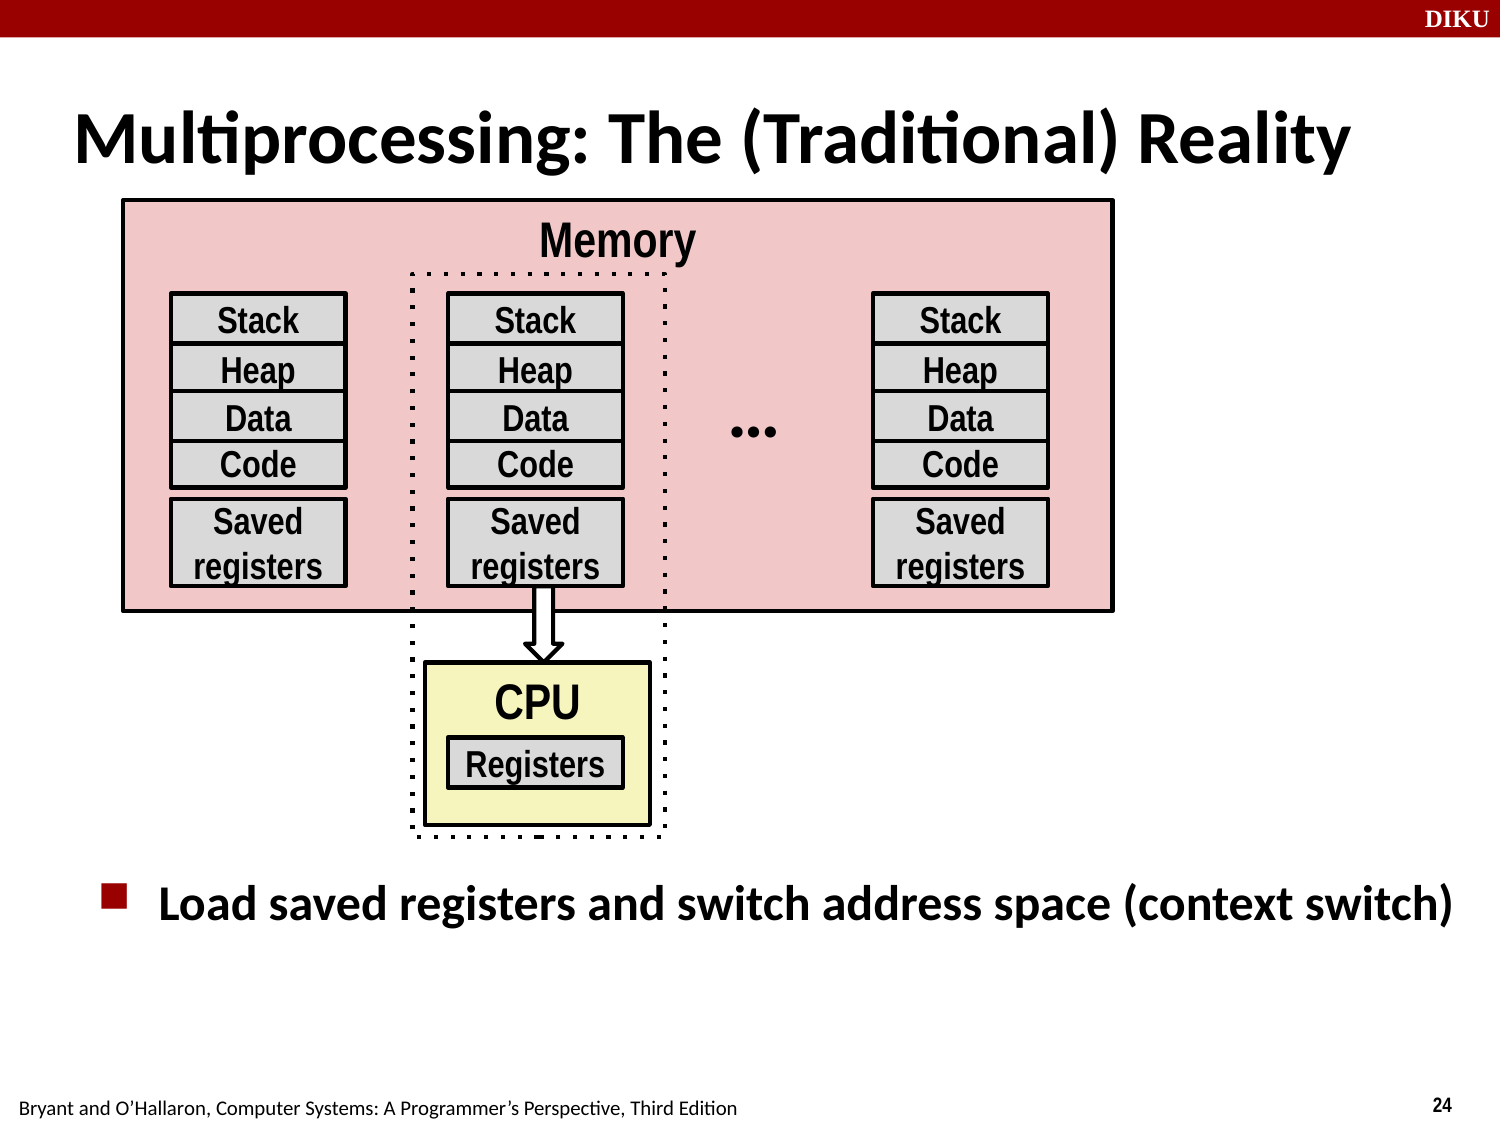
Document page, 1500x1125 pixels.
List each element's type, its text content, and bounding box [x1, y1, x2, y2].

text_box Heap [282, 366, 289, 380]
text_box CPU [424, 662, 650, 825]
text_box Saved registers [447, 498, 623, 587]
text_box Data [872, 390, 1048, 441]
text_box Data [447, 390, 623, 441]
text_box [525, 586, 563, 663]
text_box Stack [170, 293, 346, 343]
text_box Memory [123, 199, 1113, 612]
text_box Saved registers [872, 498, 1048, 587]
title Multiprocessing: The (Traditional) Reality [58, 71, 1450, 197]
text_box Heap [447, 343, 623, 390]
text_box Heap [170, 343, 346, 390]
text_box Heap [985, 366, 992, 380]
text_box Registers [447, 737, 623, 788]
text_box Heap [560, 366, 567, 380]
text_box Data [170, 390, 346, 441]
text_box Stack [872, 293, 1048, 343]
text_box Heap [872, 343, 1048, 390]
text_box Saved registers [170, 498, 346, 587]
text_box Code [170, 441, 346, 488]
text_box Stack [447, 293, 623, 343]
text_box Code [872, 441, 1048, 488]
text_box Code [447, 441, 623, 488]
list Load saved registers and switch address space (context switch) [87, 862, 1488, 950]
text_box … [712, 355, 796, 460]
